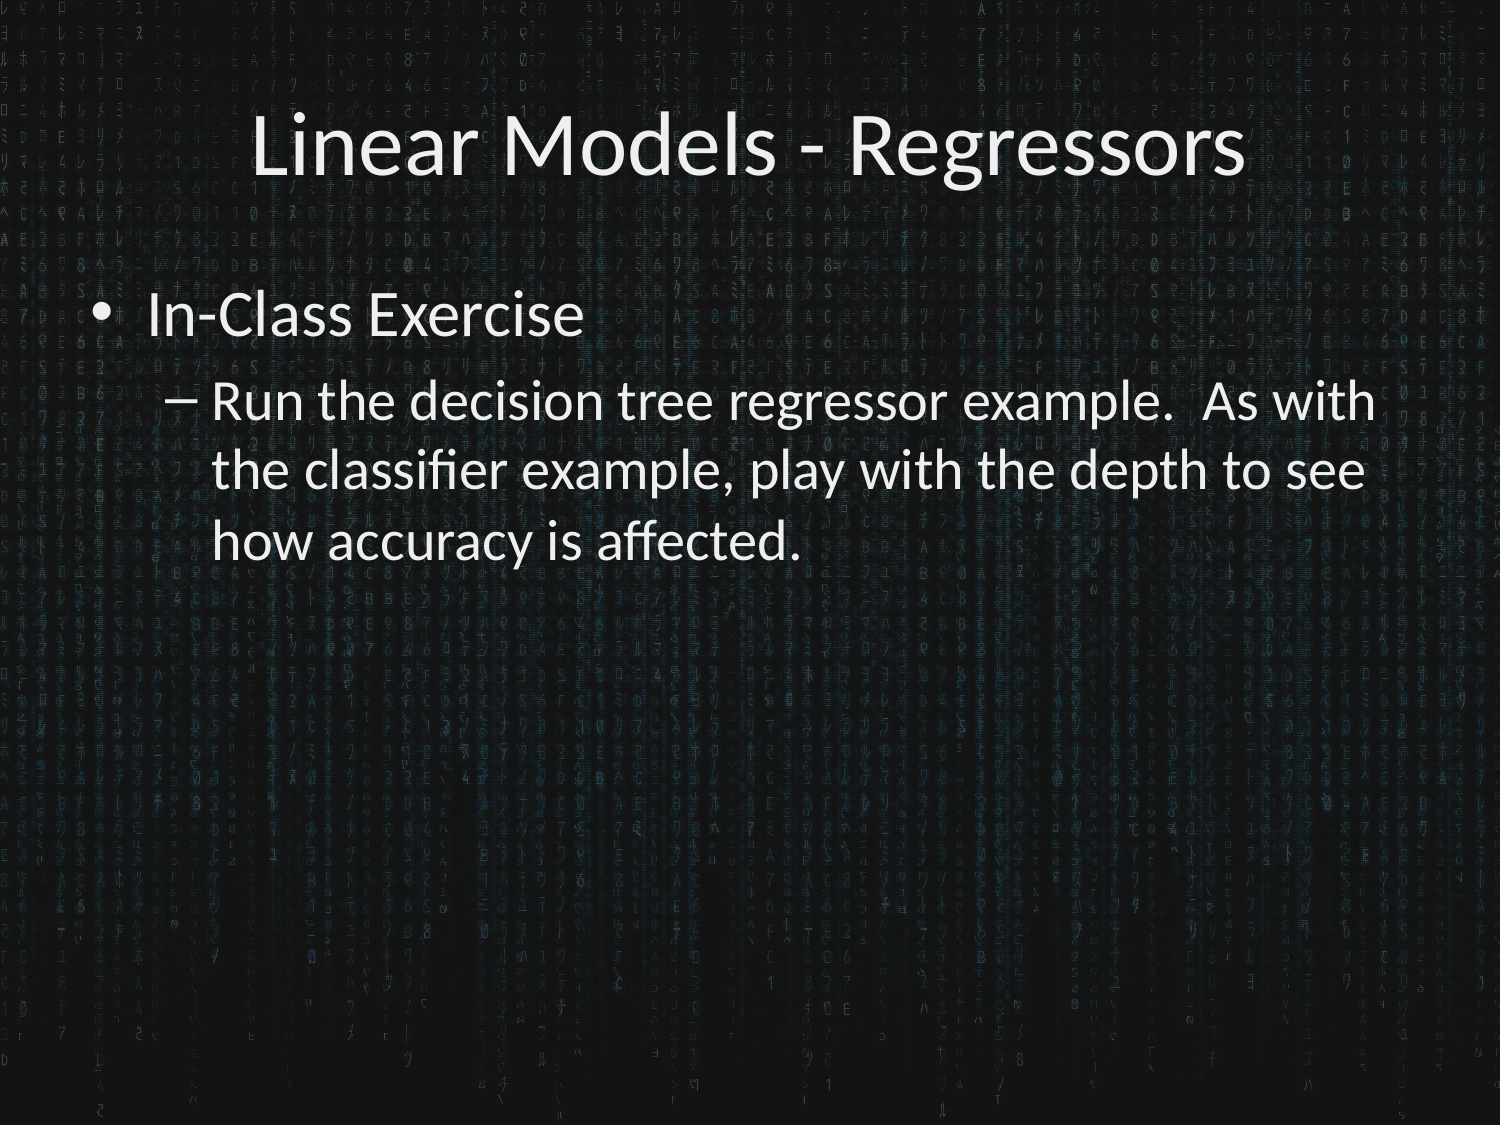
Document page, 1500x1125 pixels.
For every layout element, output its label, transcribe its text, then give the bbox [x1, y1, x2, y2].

text_box [0, 0, 1500, 1125]
list In-Class Exercise Run the decision tree regressor example. As with the classifier example, play with the depth to see how accuracy is affected. [75, 262, 1425, 1005]
title Linear Models - Regressors [75, 45, 1425, 233]
